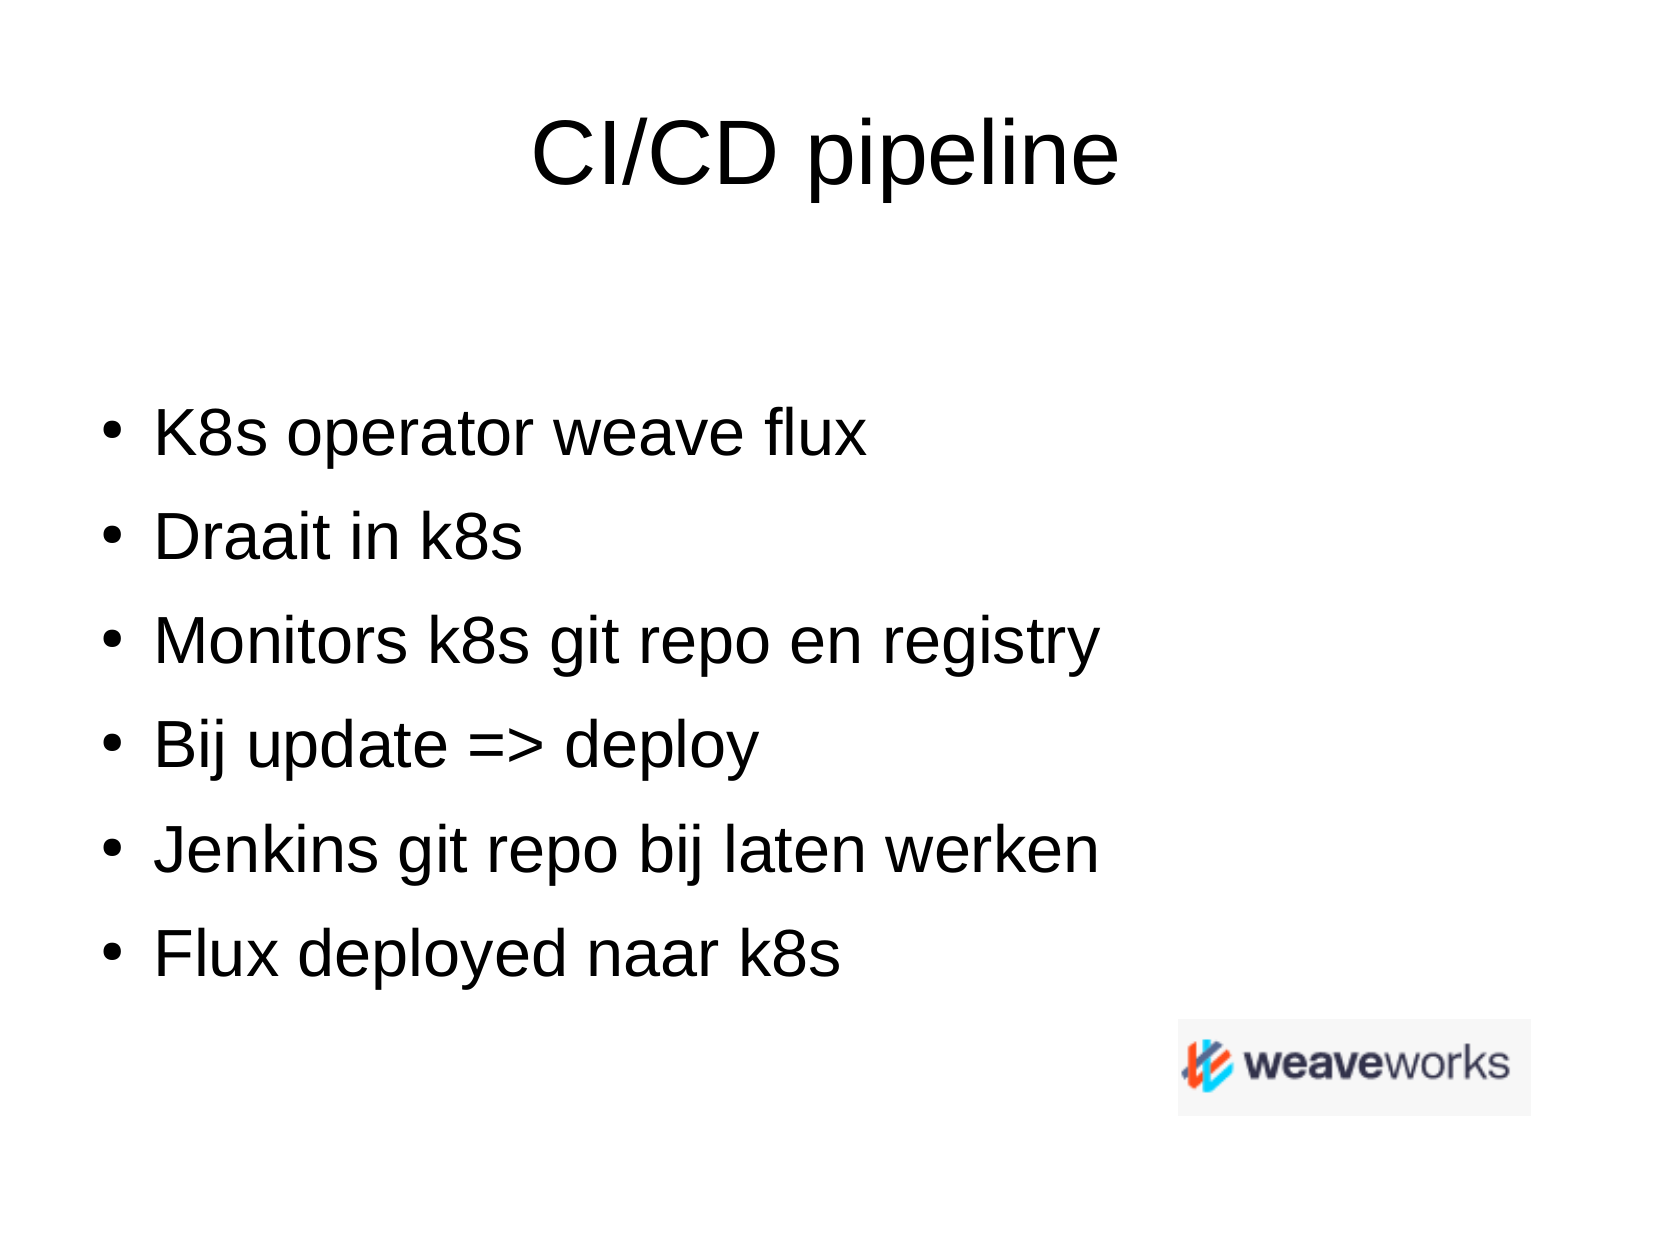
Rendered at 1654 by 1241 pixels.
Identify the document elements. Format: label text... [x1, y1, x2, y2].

list K8s operator weave flux Draait in k8s Monitors k8s git repo en registry Bij update => deploy Jenkins git repo bij laten werken Flux deployed naar k8s [82, 290, 1571, 1010]
title CI/CD pipeline [82, 49, 1571, 257]
picture [1178, 1019, 1531, 1116]
